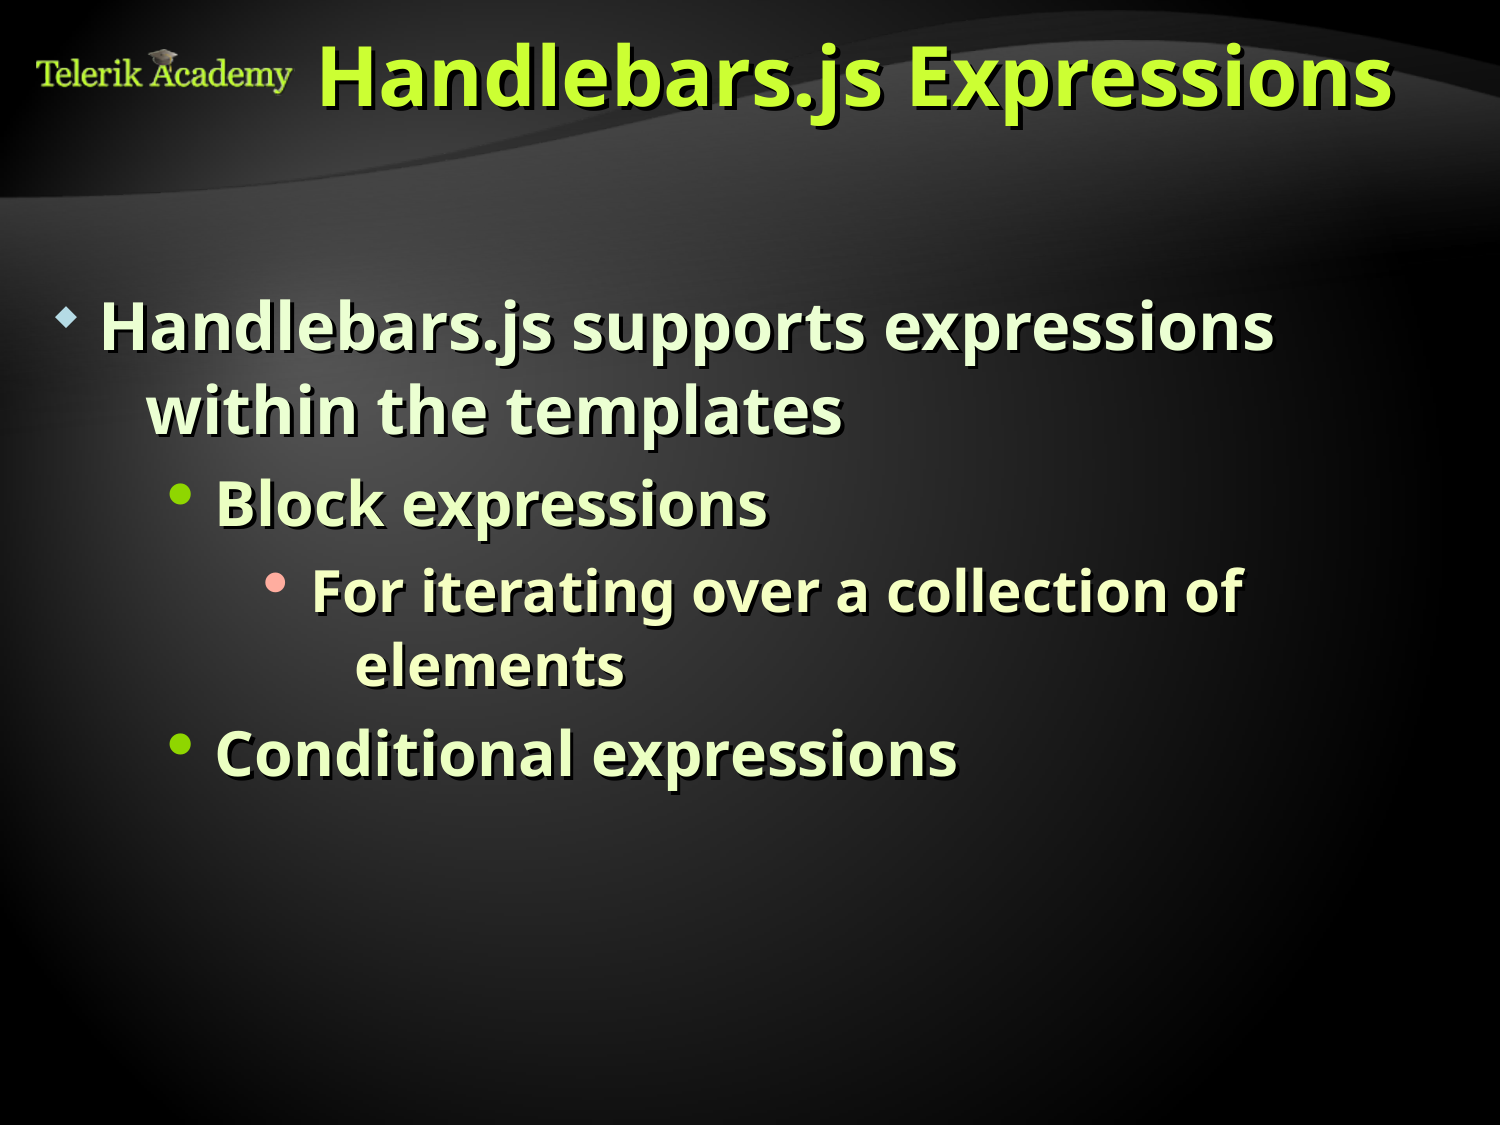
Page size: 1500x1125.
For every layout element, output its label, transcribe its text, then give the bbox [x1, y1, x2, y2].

title Handlebars.js Expressions [300, 12, 1463, 150]
list Handlebars.js supports expressions within the templates Block expressions For iterating over a collection of elements Conditional expressions [37, 271, 1463, 799]
